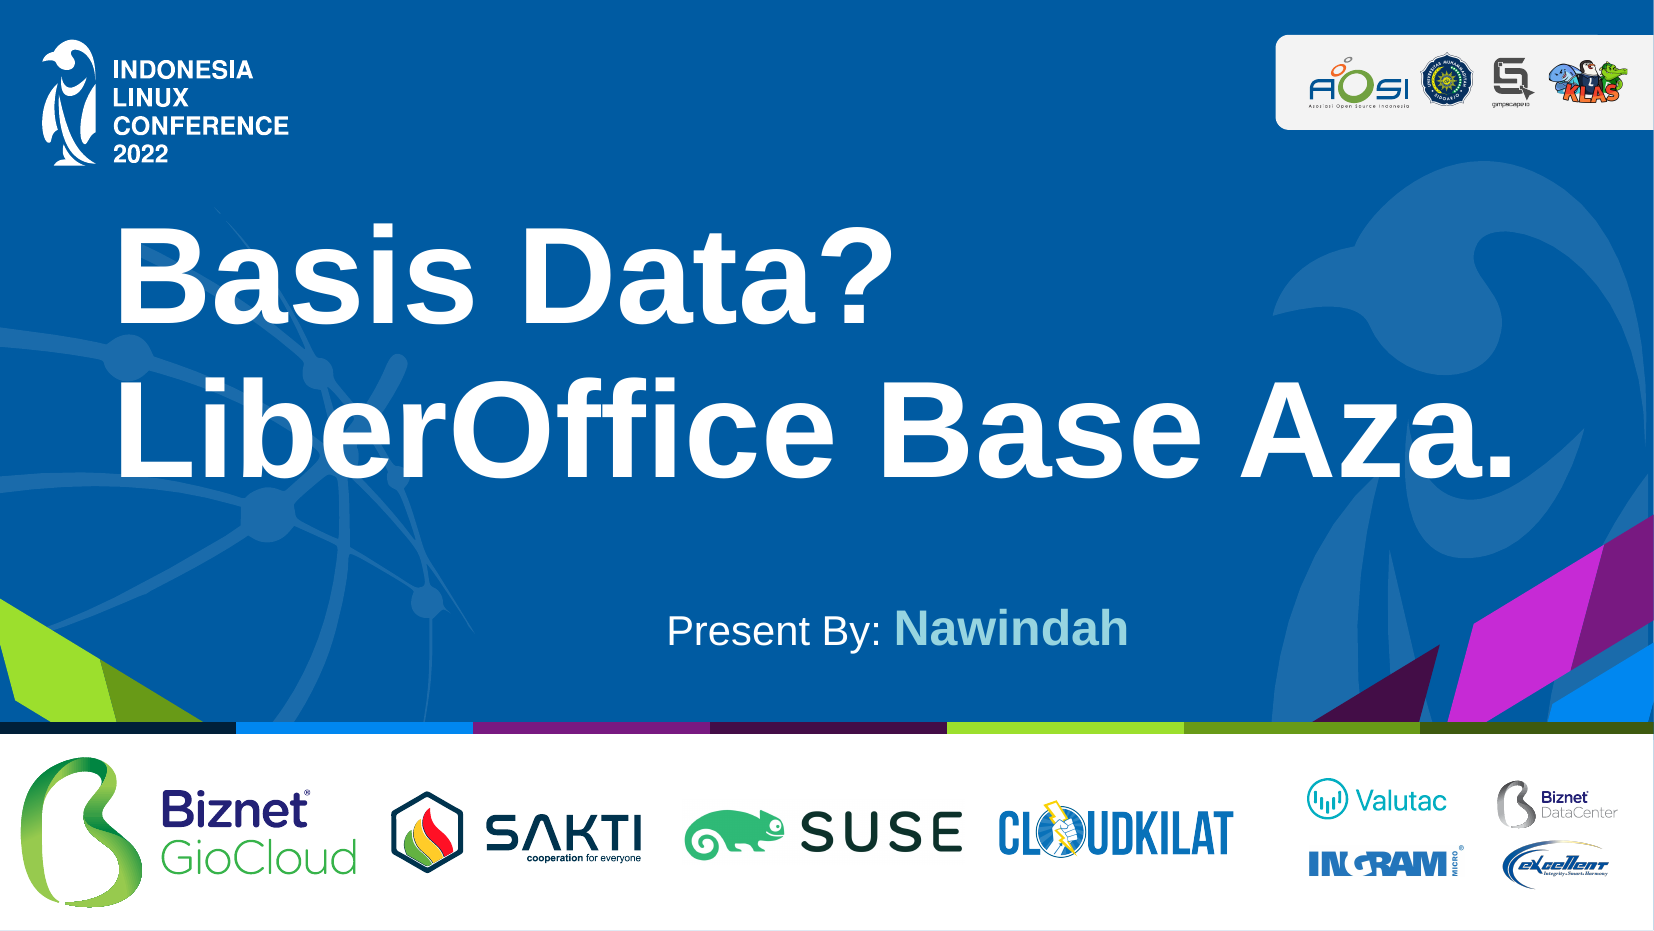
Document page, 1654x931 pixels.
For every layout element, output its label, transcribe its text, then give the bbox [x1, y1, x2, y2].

picture [1496, 840, 1620, 890]
picture [1420, 52, 1474, 106]
picture [626, 855, 634, 862]
picture [601, 855, 616, 859]
picture [999, 800, 1234, 858]
picture [1309, 845, 1465, 877]
picture [1548, 60, 1628, 103]
title Basis Data? LiberOffice Base Aza. [112, 150, 1538, 709]
picture [682, 799, 965, 865]
